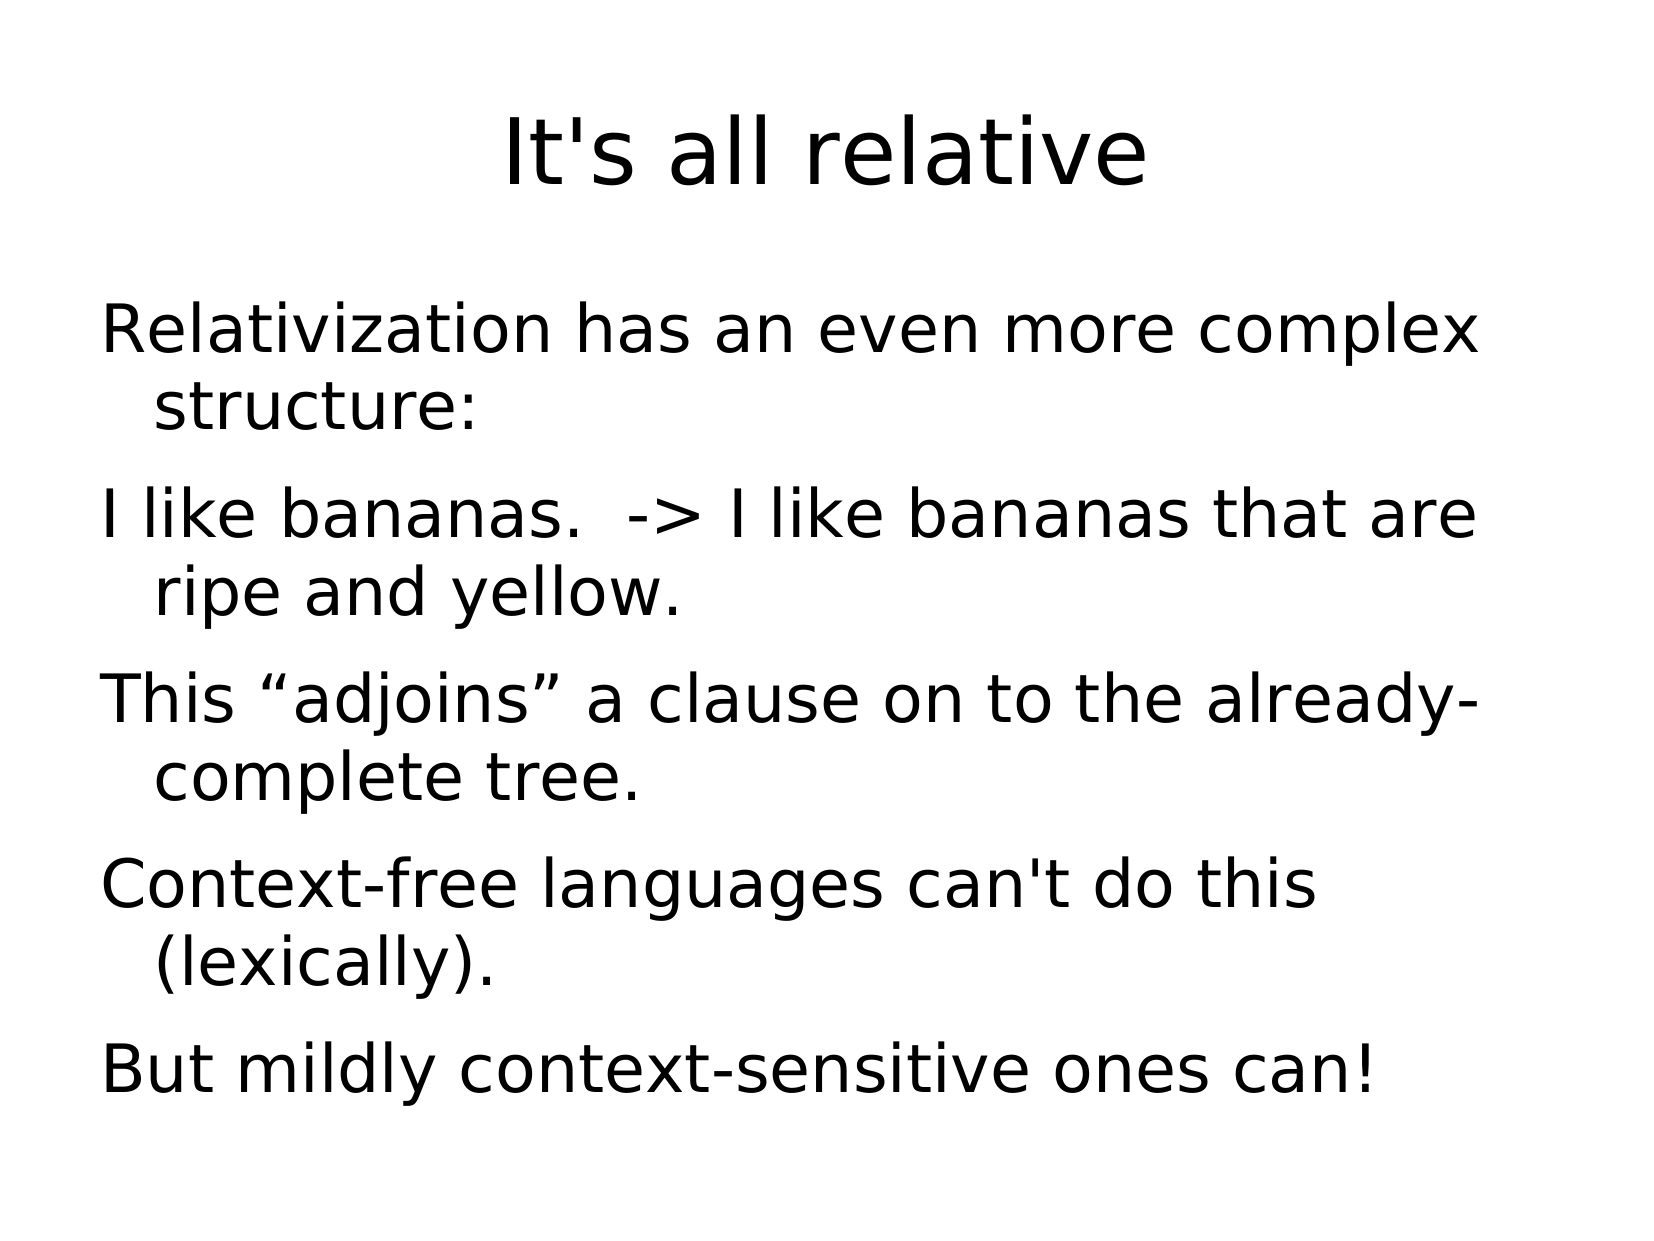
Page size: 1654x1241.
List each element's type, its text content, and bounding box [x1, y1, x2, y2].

list Relativization has an even more complex structure: I like bananas. -> I like bananas that are ripe and yellow. This “adjoins” a clause on to the already-complete tree. Context-free languages can't do this (lexically). But mildly context-sensitive ones can! [82, 290, 1571, 1109]
title It's all relative [82, 49, 1571, 257]
